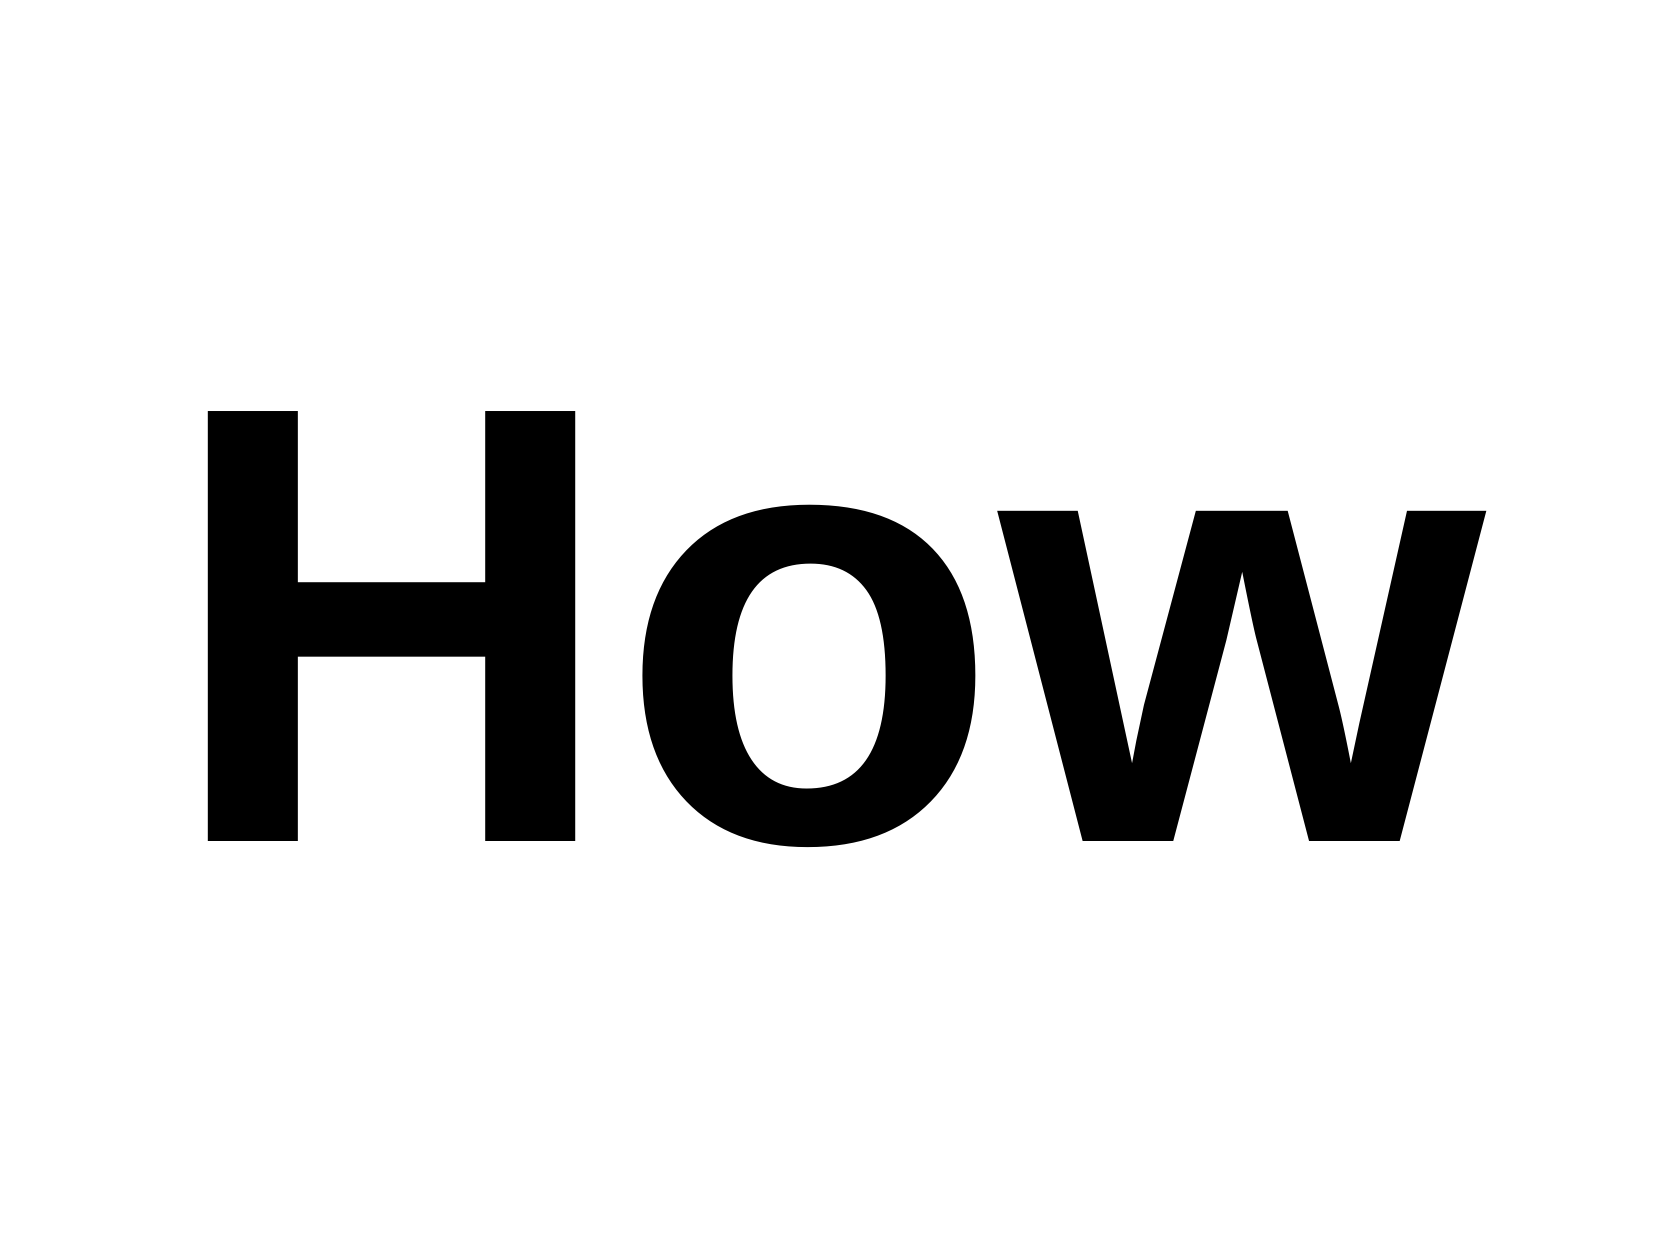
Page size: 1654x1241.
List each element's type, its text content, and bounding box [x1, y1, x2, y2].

title How [82, 49, 1571, 1201]
